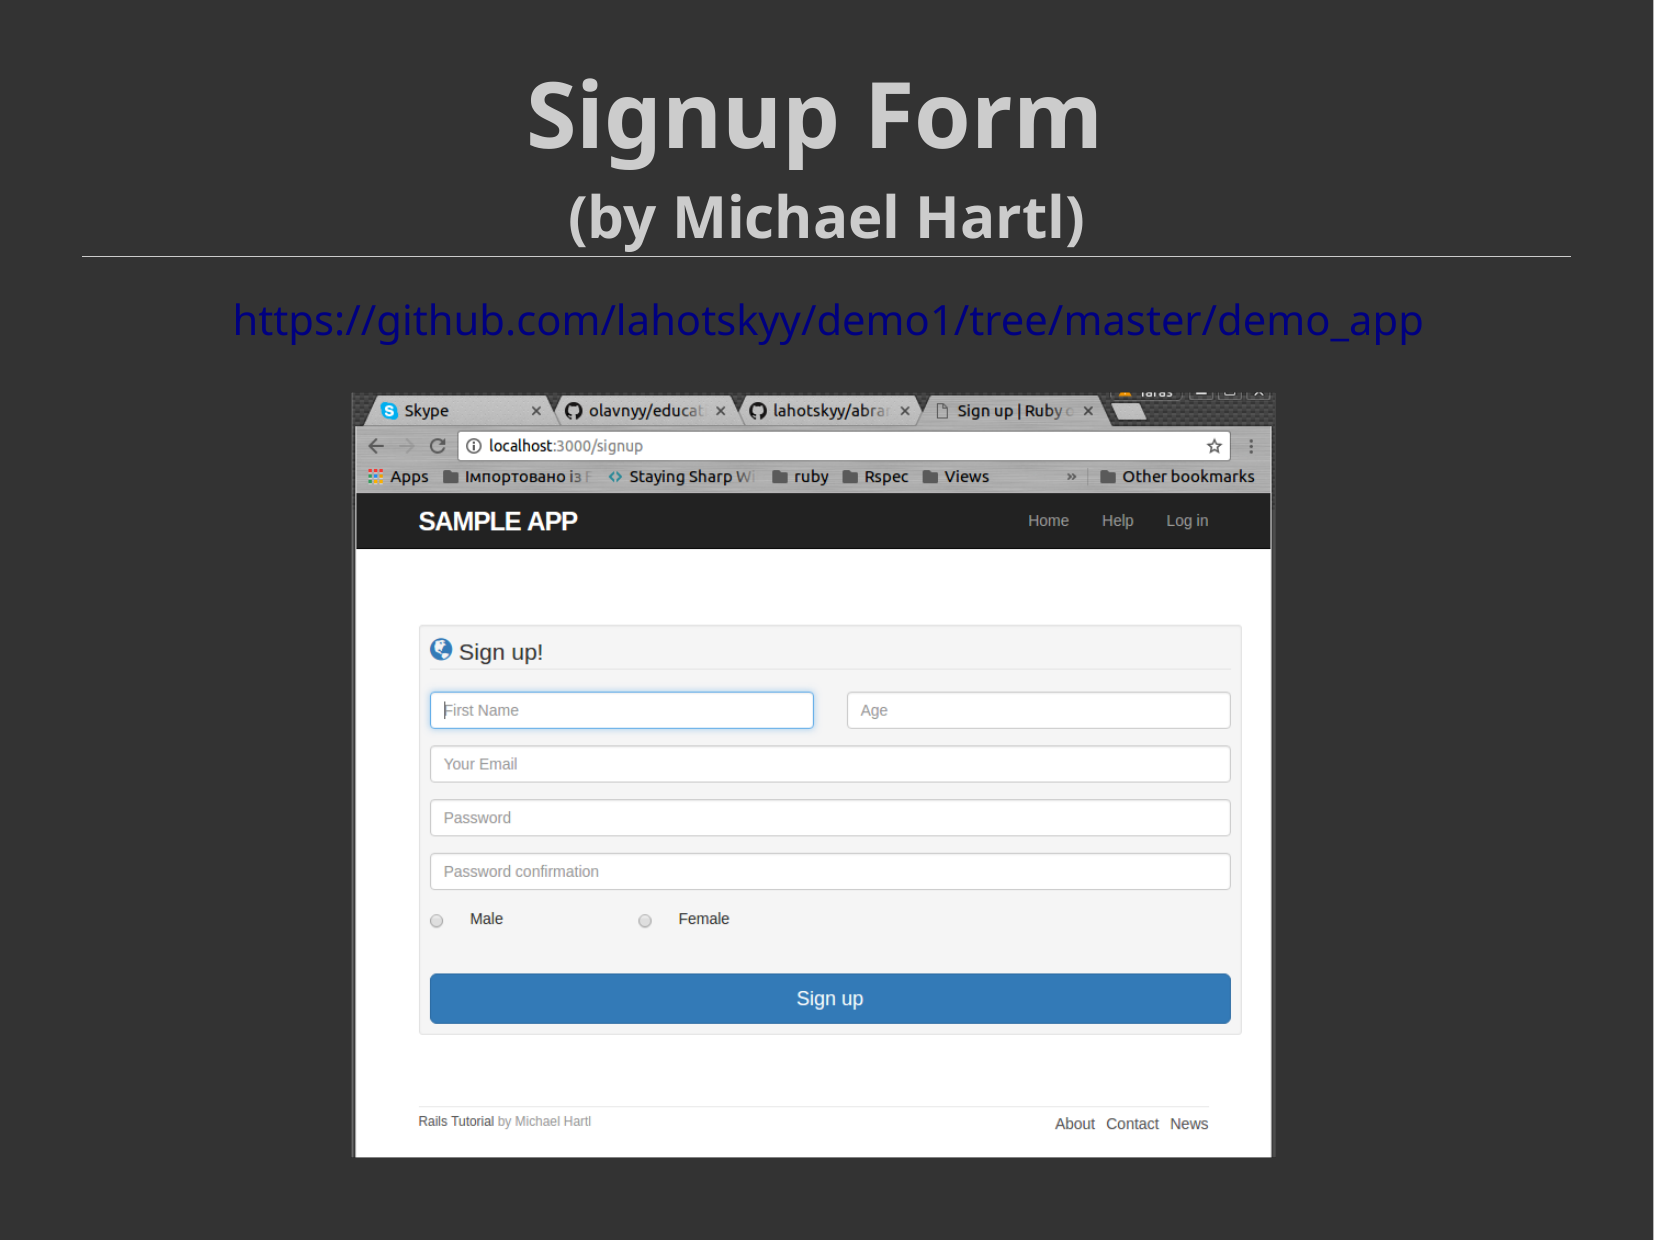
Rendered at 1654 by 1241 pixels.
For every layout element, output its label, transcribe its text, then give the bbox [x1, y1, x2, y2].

list https://github.com/lahotskyy/demo1/tree/master/demo_app [82, 290, 1571, 1123]
picture [351, 378, 1276, 1172]
title Signup Form (by Michael Hartl) [82, 49, 1571, 257]
